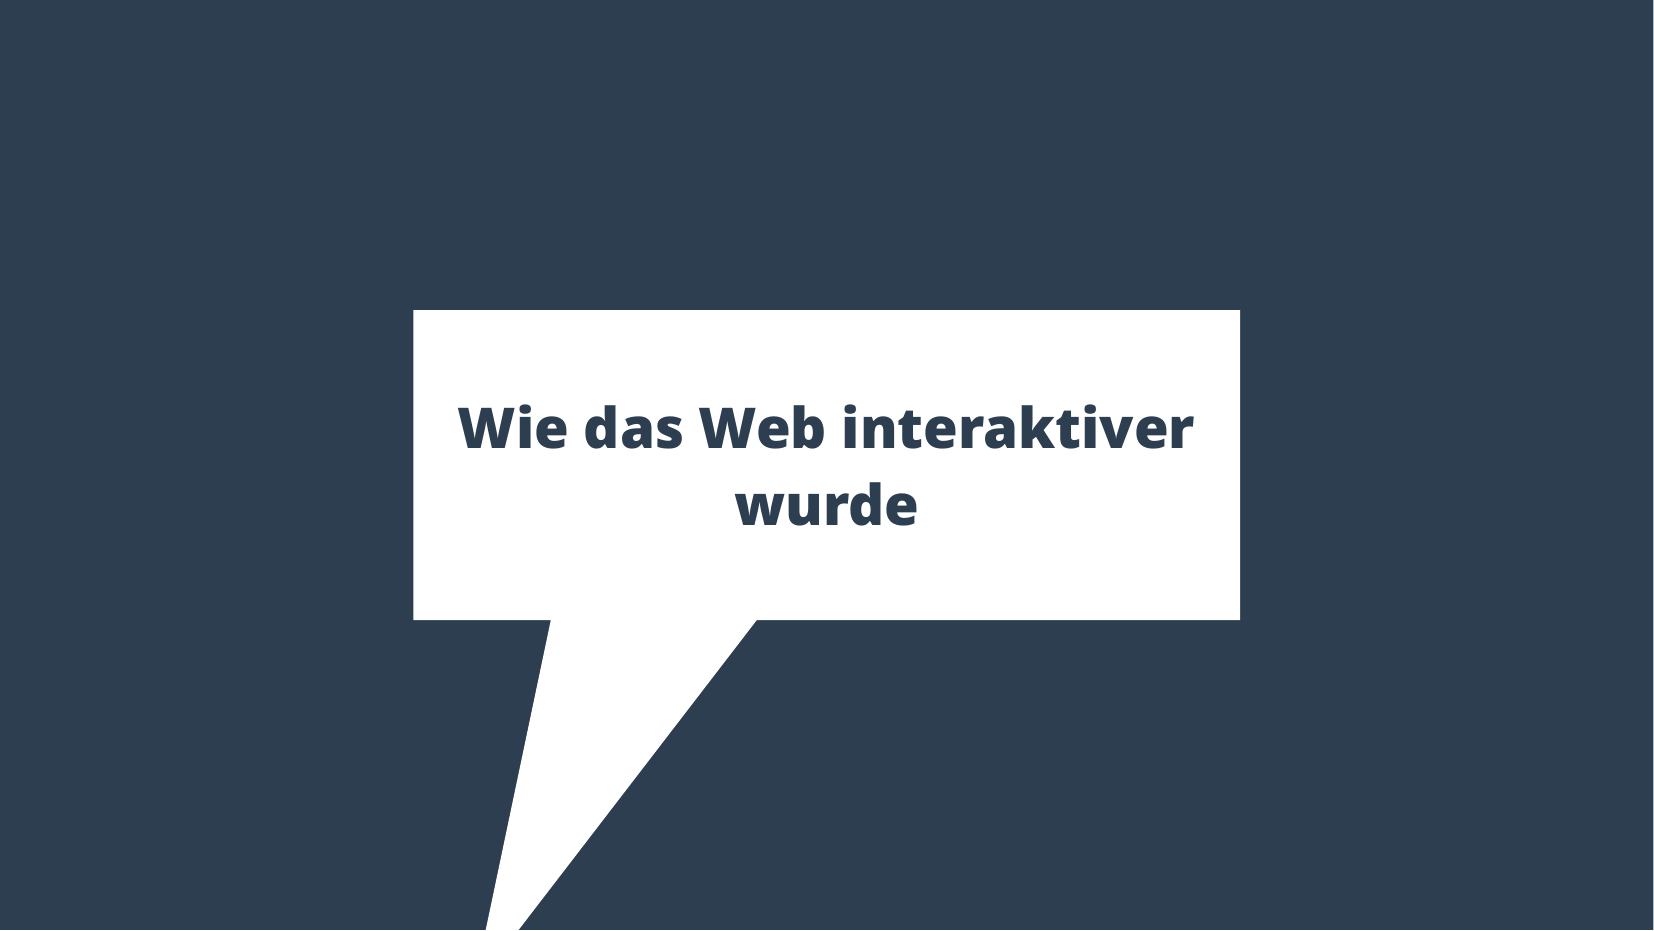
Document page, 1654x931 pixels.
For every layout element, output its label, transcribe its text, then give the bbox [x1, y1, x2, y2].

title Wie das Web interaktiver wurde [442, 332, 1211, 598]
